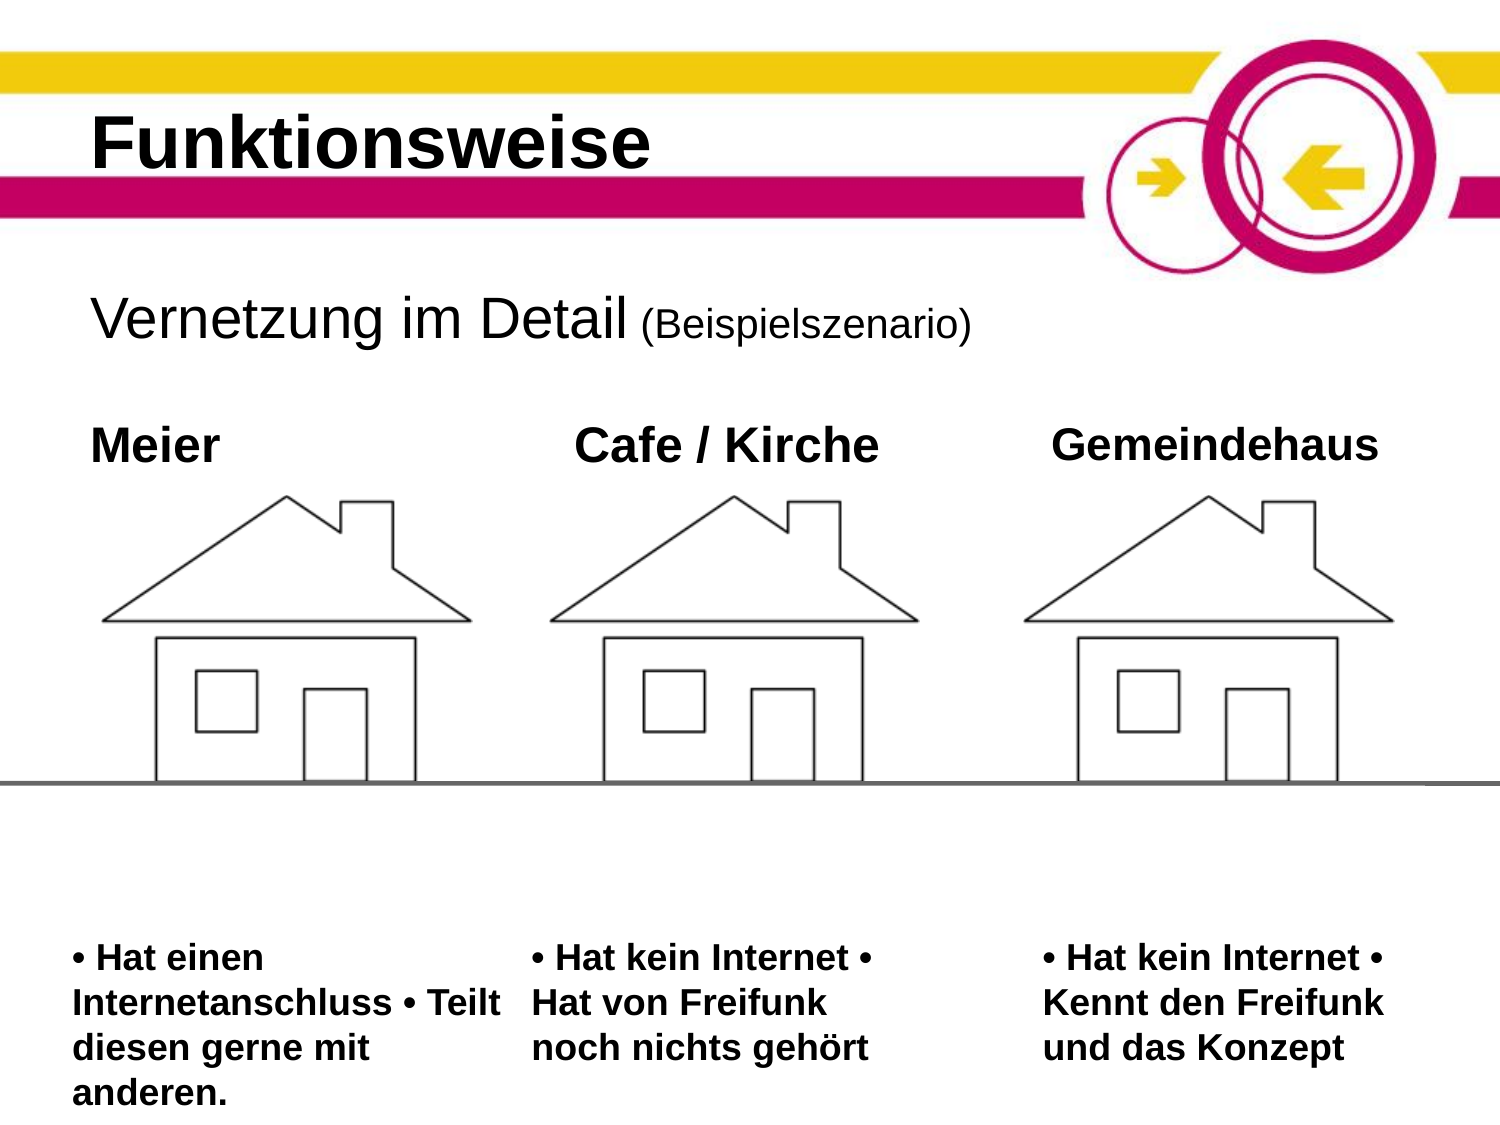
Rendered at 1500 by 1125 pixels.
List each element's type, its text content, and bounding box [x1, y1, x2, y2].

text_box Vernetzung im Detail (Beispielszenario) [75, 252, 1425, 365]
text_box • Hat einen Internetanschluss • Teilt diesen gerne mit anderen. [57, 918, 516, 1125]
picture [1023, 495, 1395, 781]
text_box Meier [75, 397, 383, 485]
text_box Cafe / Kirche [559, 397, 957, 485]
text_box • Hat kein Internet • Kennt den Freifunk und das Konzept [1027, 918, 1425, 1125]
text_box Funktionsweise [75, 11, 1425, 200]
text_box • Hat kein Internet • Hat von Freifunk noch nichts gehört [516, 918, 905, 1125]
text_box Gemeindehaus [1036, 397, 1406, 485]
picture [549, 495, 920, 781]
picture [101, 495, 473, 781]
